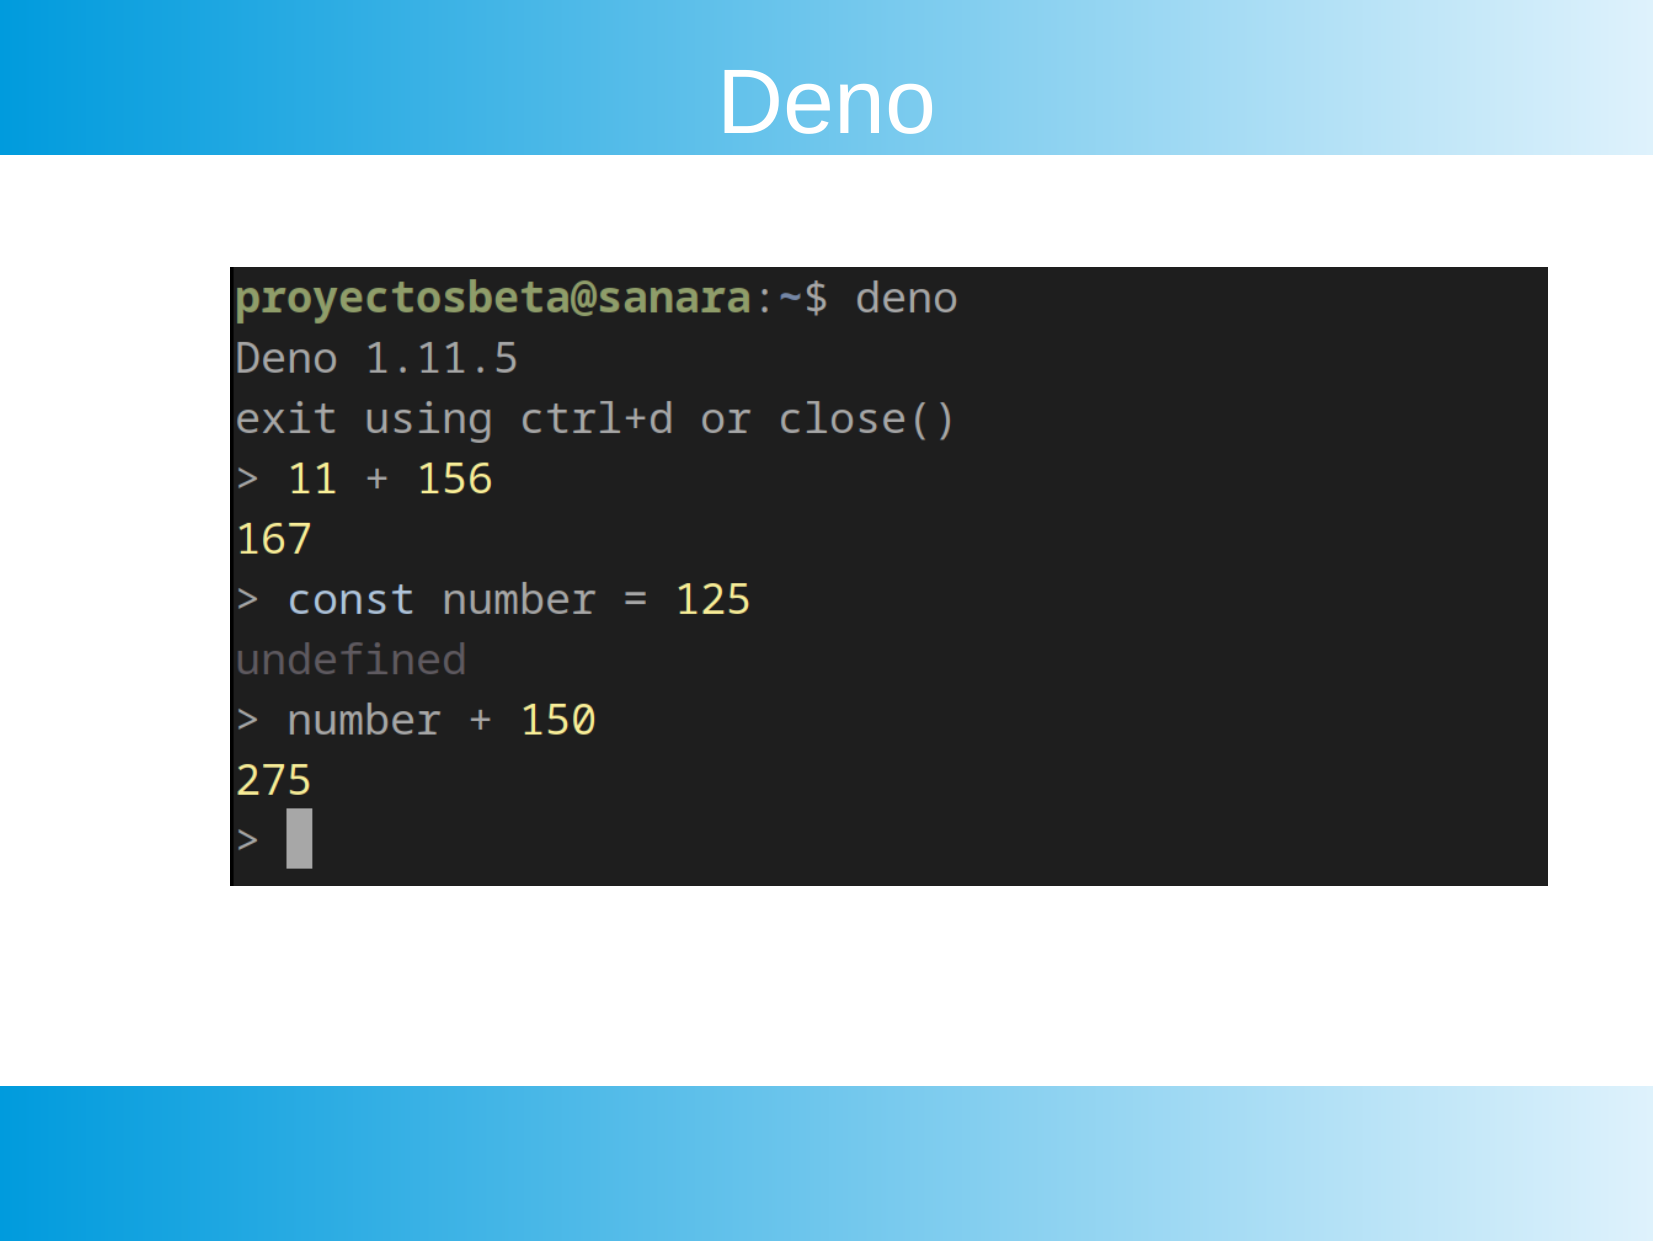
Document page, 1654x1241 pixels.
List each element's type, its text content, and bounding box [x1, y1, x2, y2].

picture [230, 267, 1548, 886]
title Deno [82, 49, 1571, 155]
